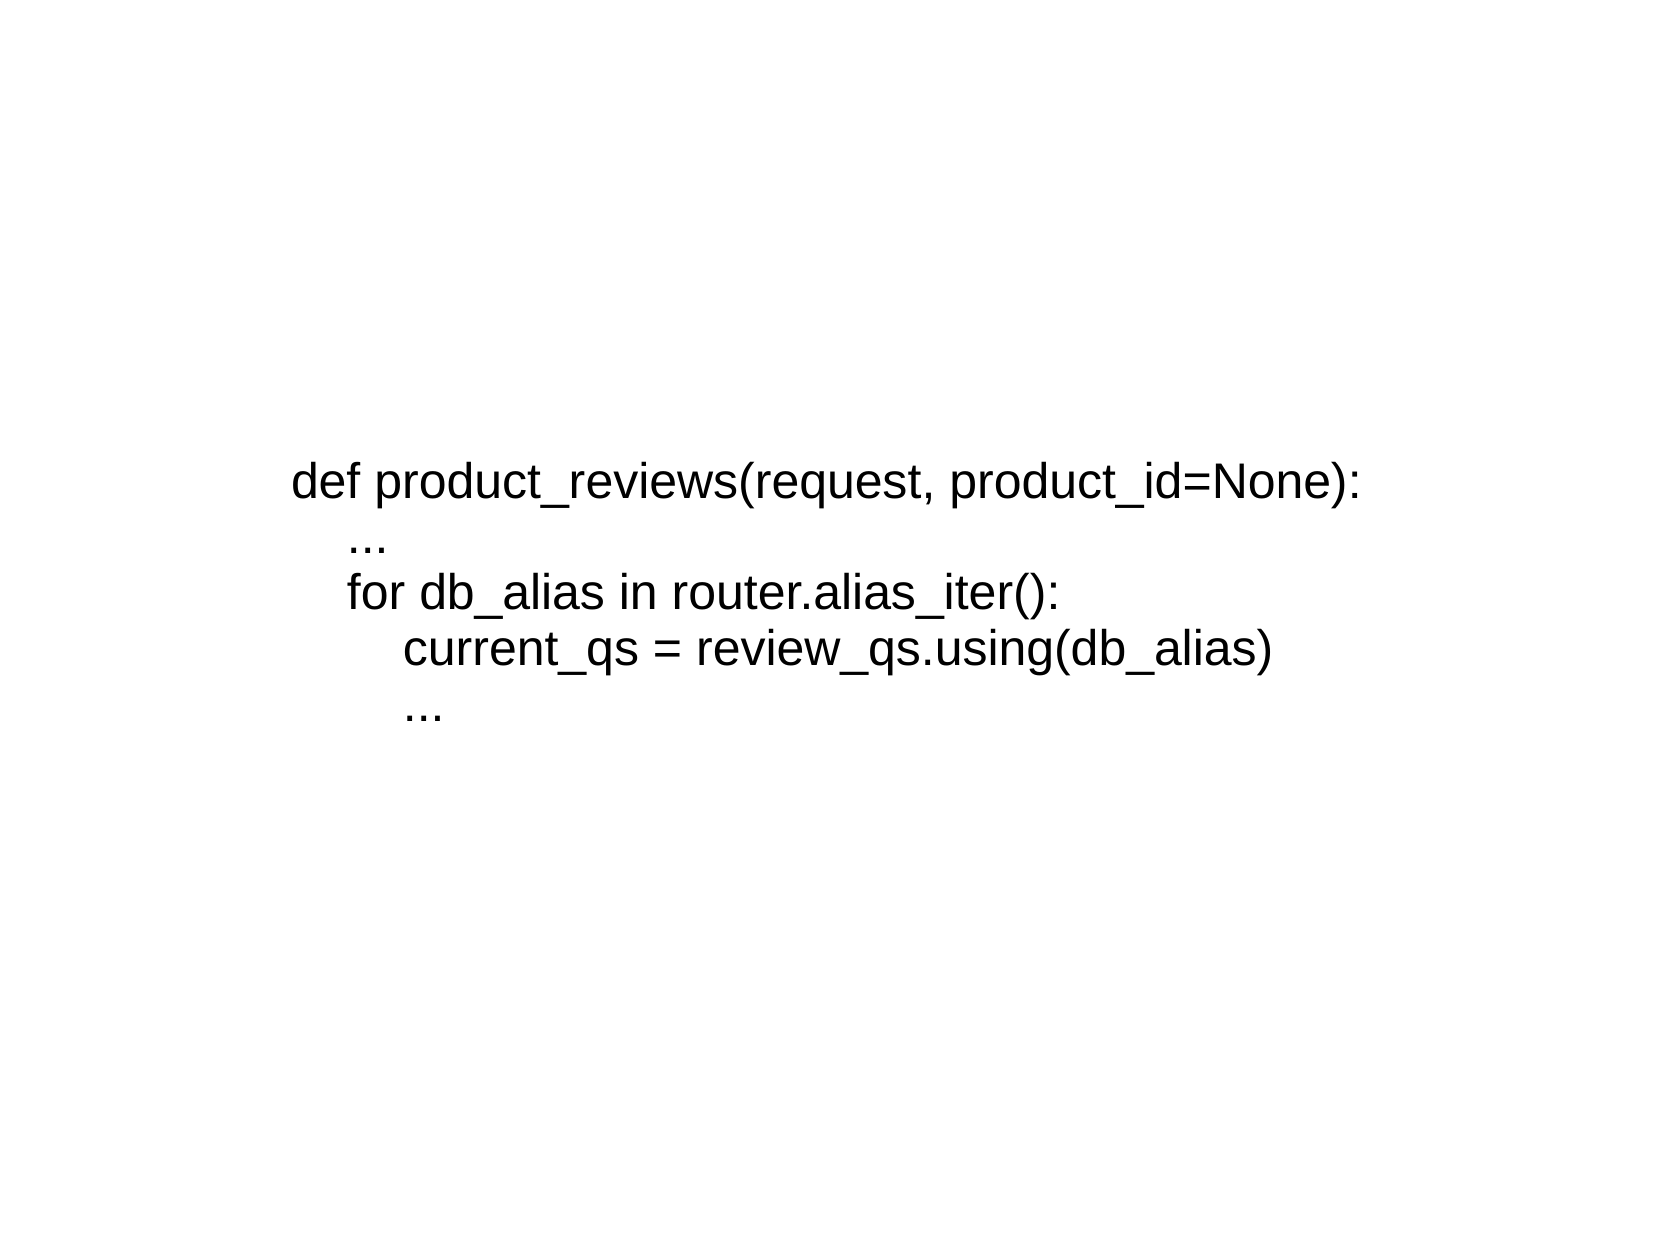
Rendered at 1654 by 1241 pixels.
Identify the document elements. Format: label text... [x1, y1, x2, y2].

text_box def product_reviews(request, product_id=None): ... for db_alias in router.alias_iter(): current_qs = review_qs.using(db_alias) ... [276, 445, 1378, 795]
